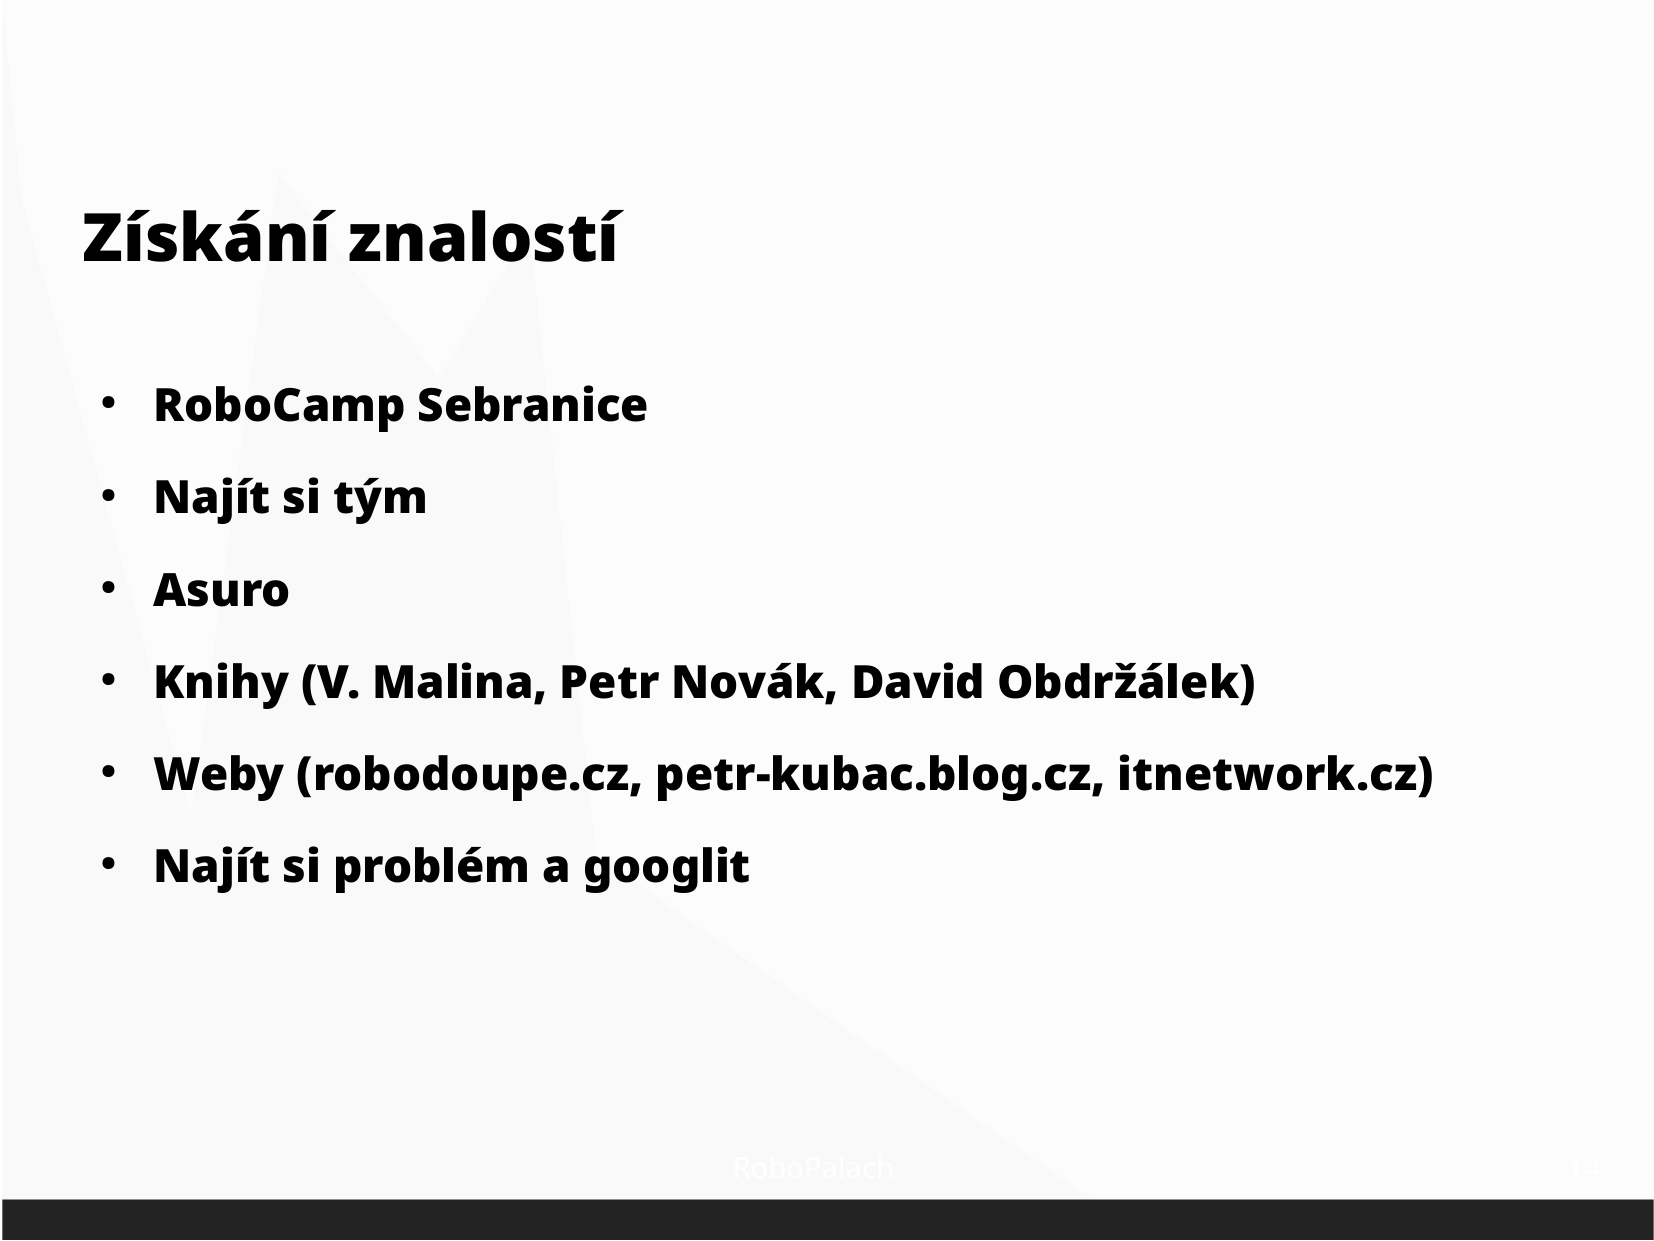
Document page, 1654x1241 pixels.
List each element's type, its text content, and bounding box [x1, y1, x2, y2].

picture [2, 0, 1654, 1241]
title Získání znalostí [82, 132, 1571, 340]
list RoboCamp Sebranice Najít si tým Asuro Knihy (V. Malina, Petr Novák, David Obdržálek) Weby (robodoupe.cz, petr-kubac.blog.cz, itnetwork.cz) Najít si problém a googlit [82, 372, 1571, 1093]
